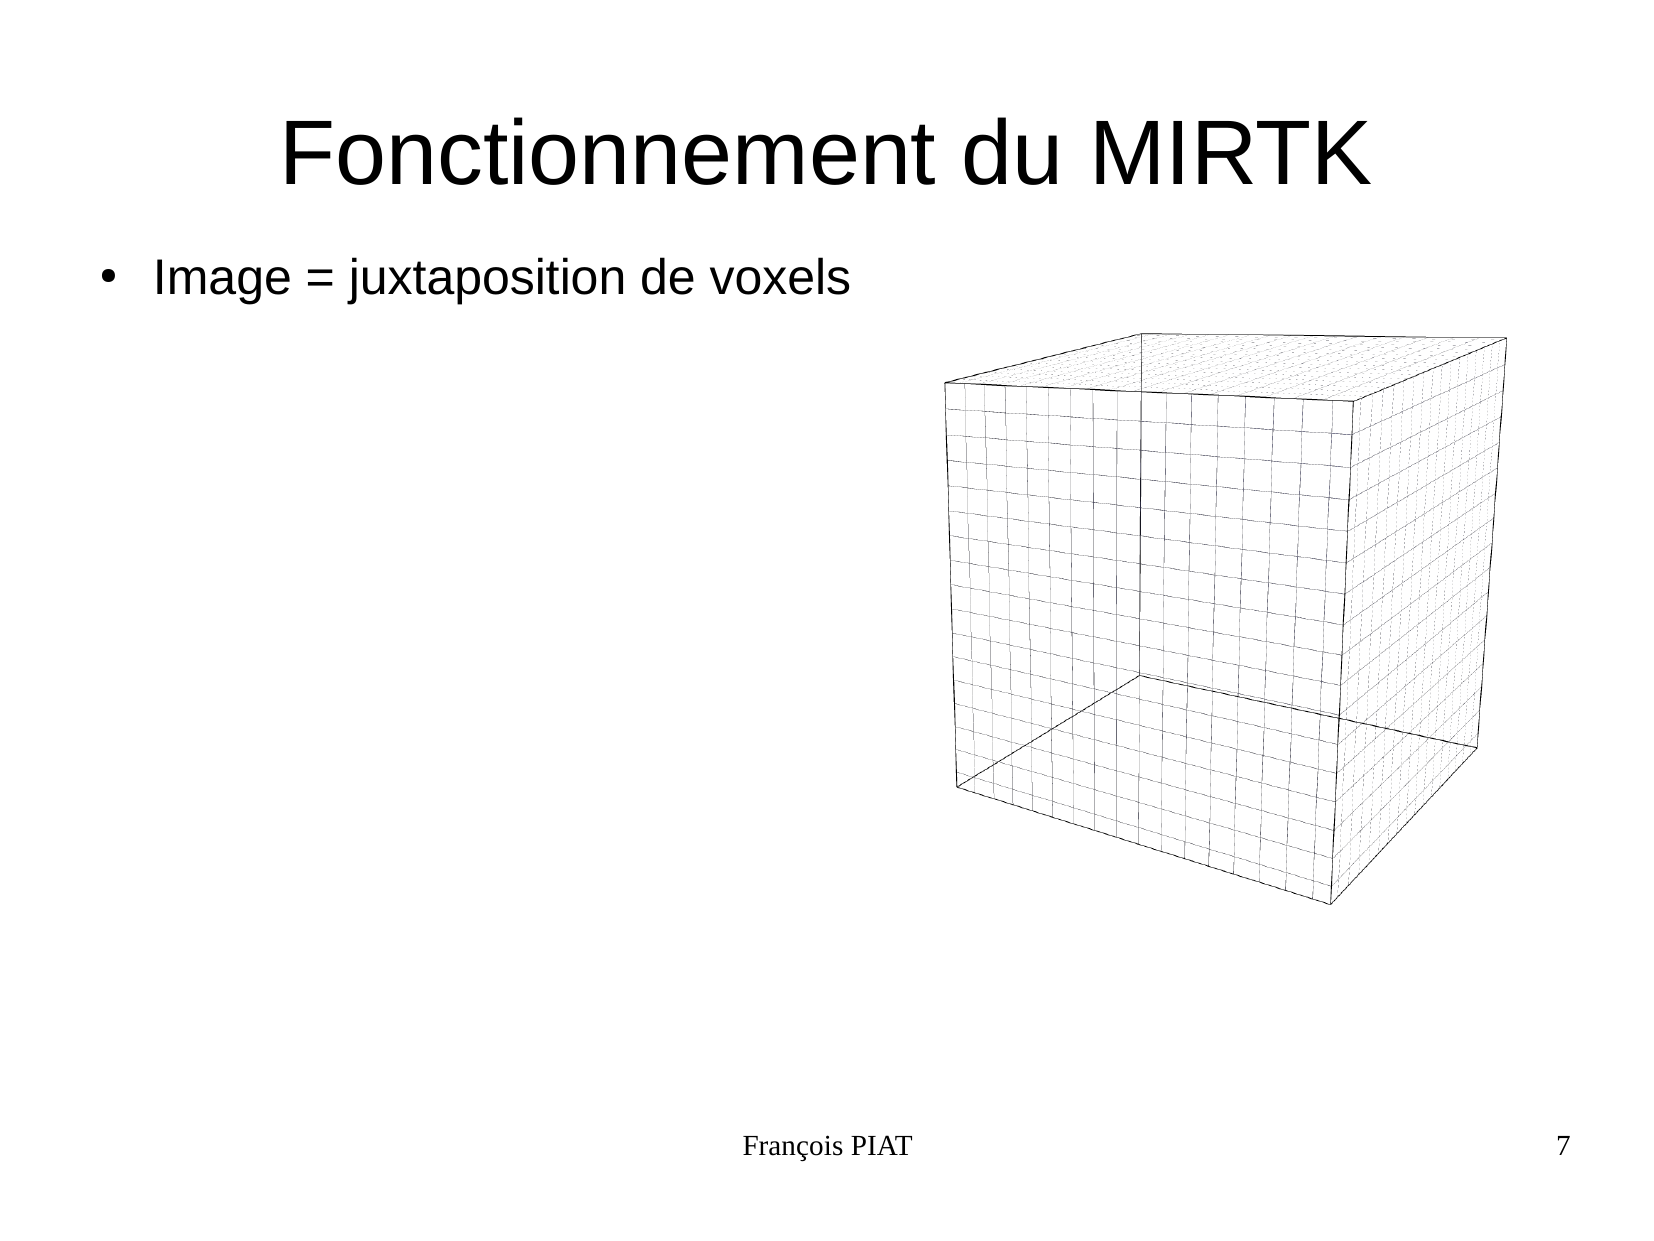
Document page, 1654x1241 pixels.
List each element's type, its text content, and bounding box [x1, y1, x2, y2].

title Fonctionnement du MIRTK [82, 49, 1571, 249]
list Image = juxtaposition de voxels [81, 249, 1571, 969]
